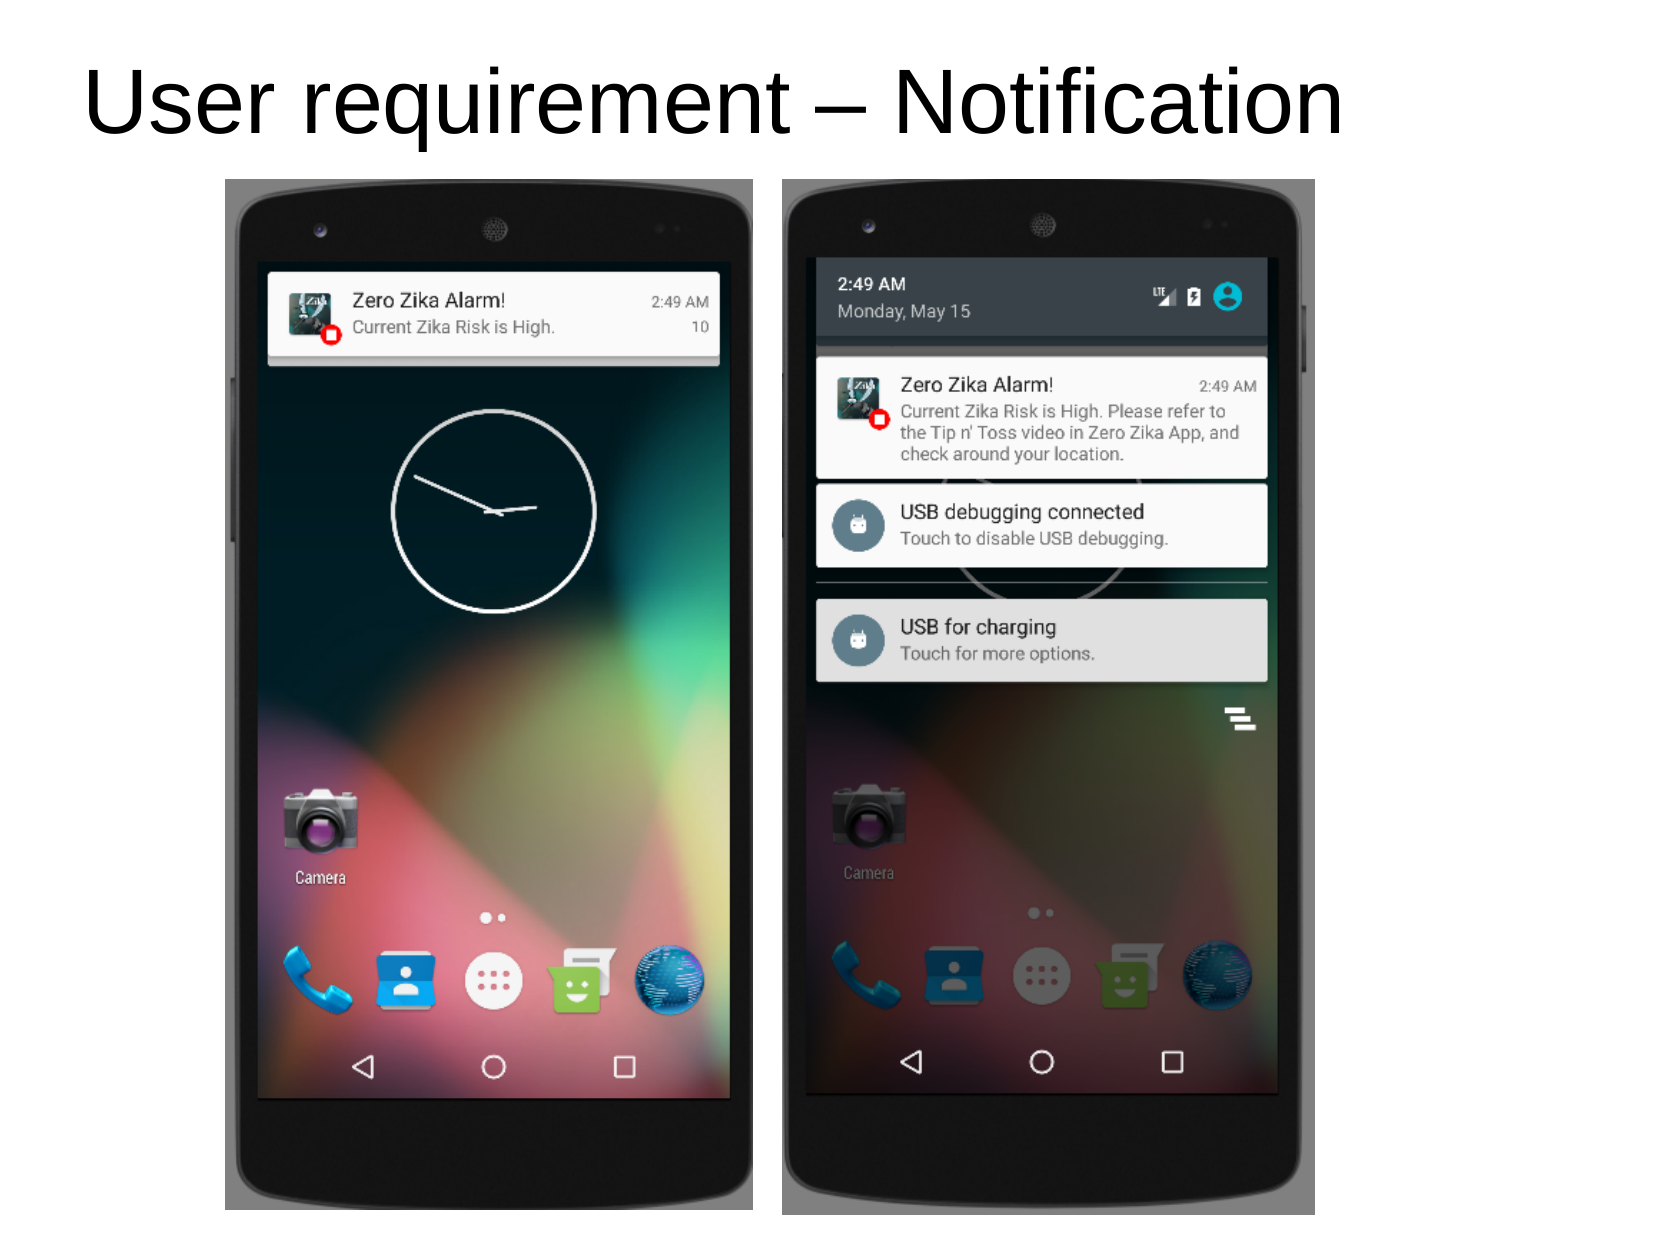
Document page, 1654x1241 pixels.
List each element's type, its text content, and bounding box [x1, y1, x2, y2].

title User requirement – Notification [82, 49, 1571, 257]
picture [782, 179, 1315, 1216]
picture [225, 179, 753, 1210]
